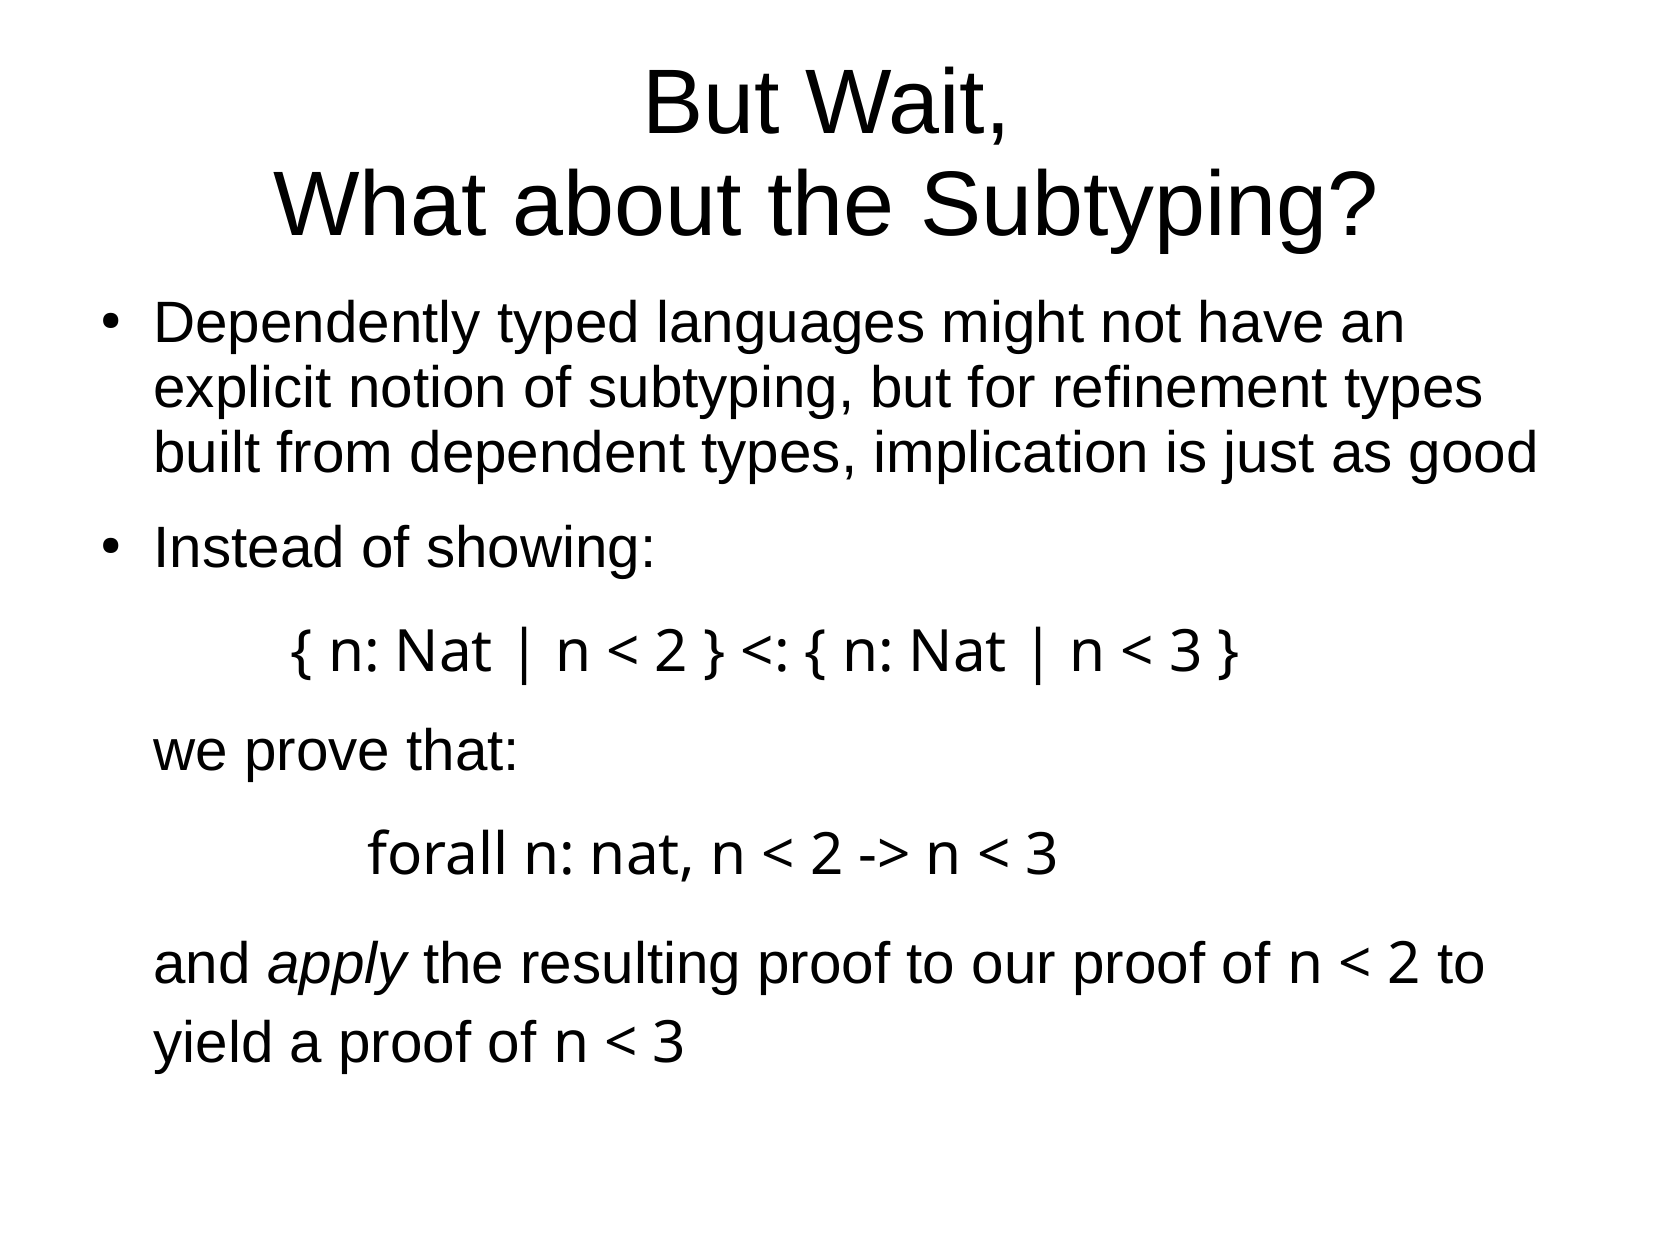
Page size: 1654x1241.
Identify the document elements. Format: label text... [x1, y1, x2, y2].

title But Wait, What about the Subtyping? [82, 49, 1571, 257]
list Dependently typed languages might not have an explicit notion of subtyping, but for refinement types built from dependent types, implication is just as good Instead of showing: { n: Nat | n < 2 } <: { n: Nat | n < 3 } we prove that: forall n: nat, n < 2 -> n < 3 and apply the resulting proof to our proof of n < 2 to yield a proof of n < 3 [82, 290, 1571, 1109]
